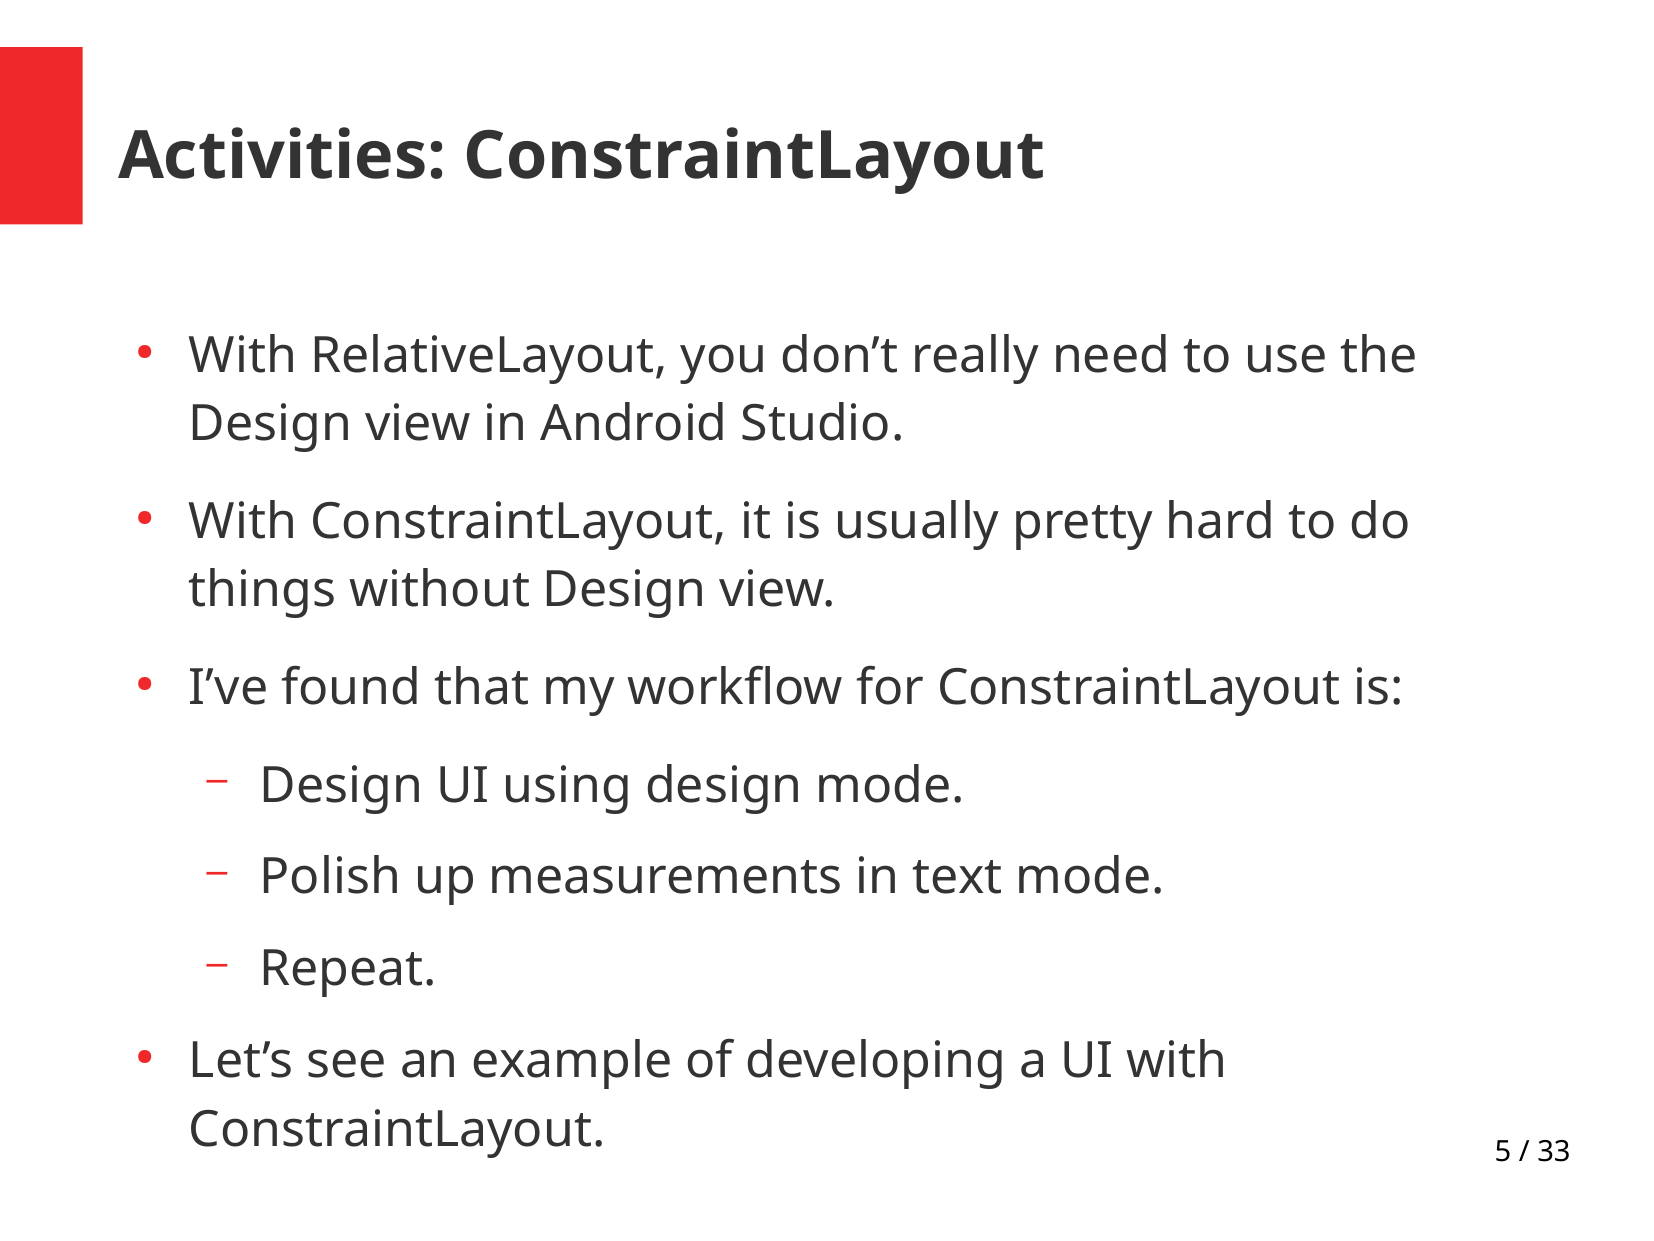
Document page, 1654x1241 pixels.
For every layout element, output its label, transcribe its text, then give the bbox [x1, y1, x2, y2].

title Activities: ConstraintLayout [118, 49, 1571, 257]
list With RelativeLayout, you don’t really need to use the Design view in Android Studio. With ConstraintLayout, it is usually pretty hard to do things without Design view. I’ve found that my workflow for ConstraintLayout is: Design UI using design mode. Polish up measurements in text mode. Repeat. Let’s see an example of developing a UI with ConstraintLayout. [118, 318, 1536, 1039]
